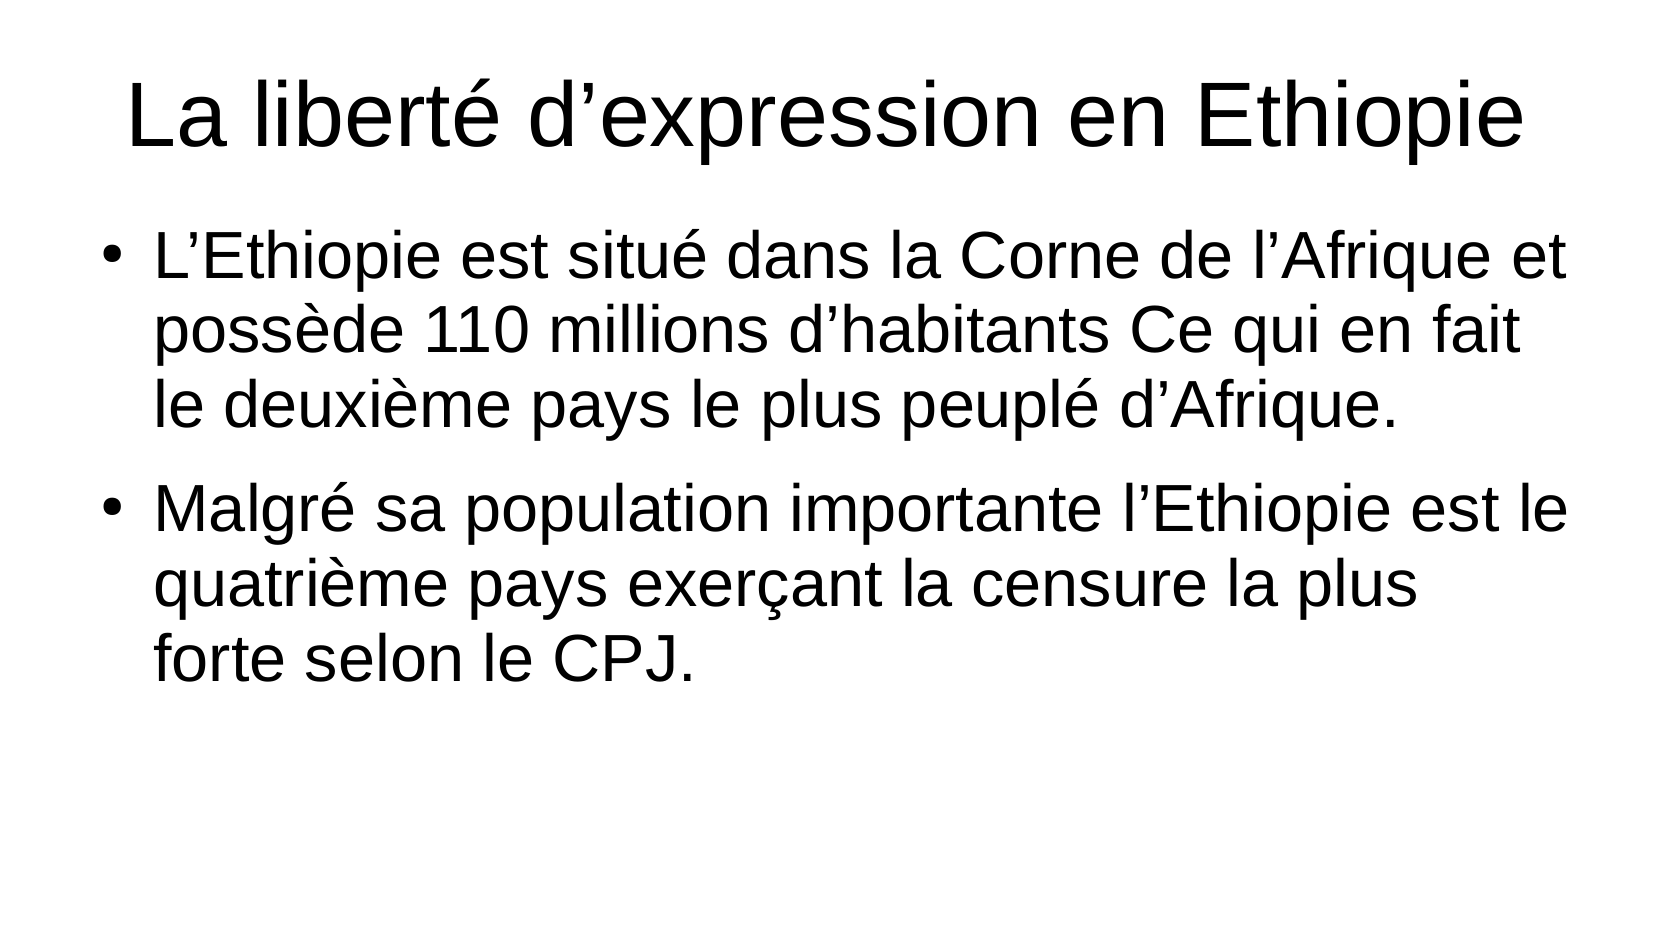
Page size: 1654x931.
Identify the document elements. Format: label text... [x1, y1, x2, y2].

list L’Ethiopie est situé dans la Corne de l’Afrique et possède 110 millions d’habitants Ce qui en fait le deuxième pays le plus peuplé d’Afrique. Malgré sa population importante l’Ethiopie est le quatrième pays exerçant la censure la plus forte selon le CPJ. [82, 217, 1571, 758]
title La liberté d’expression en Ethiopie [82, 37, 1571, 193]
